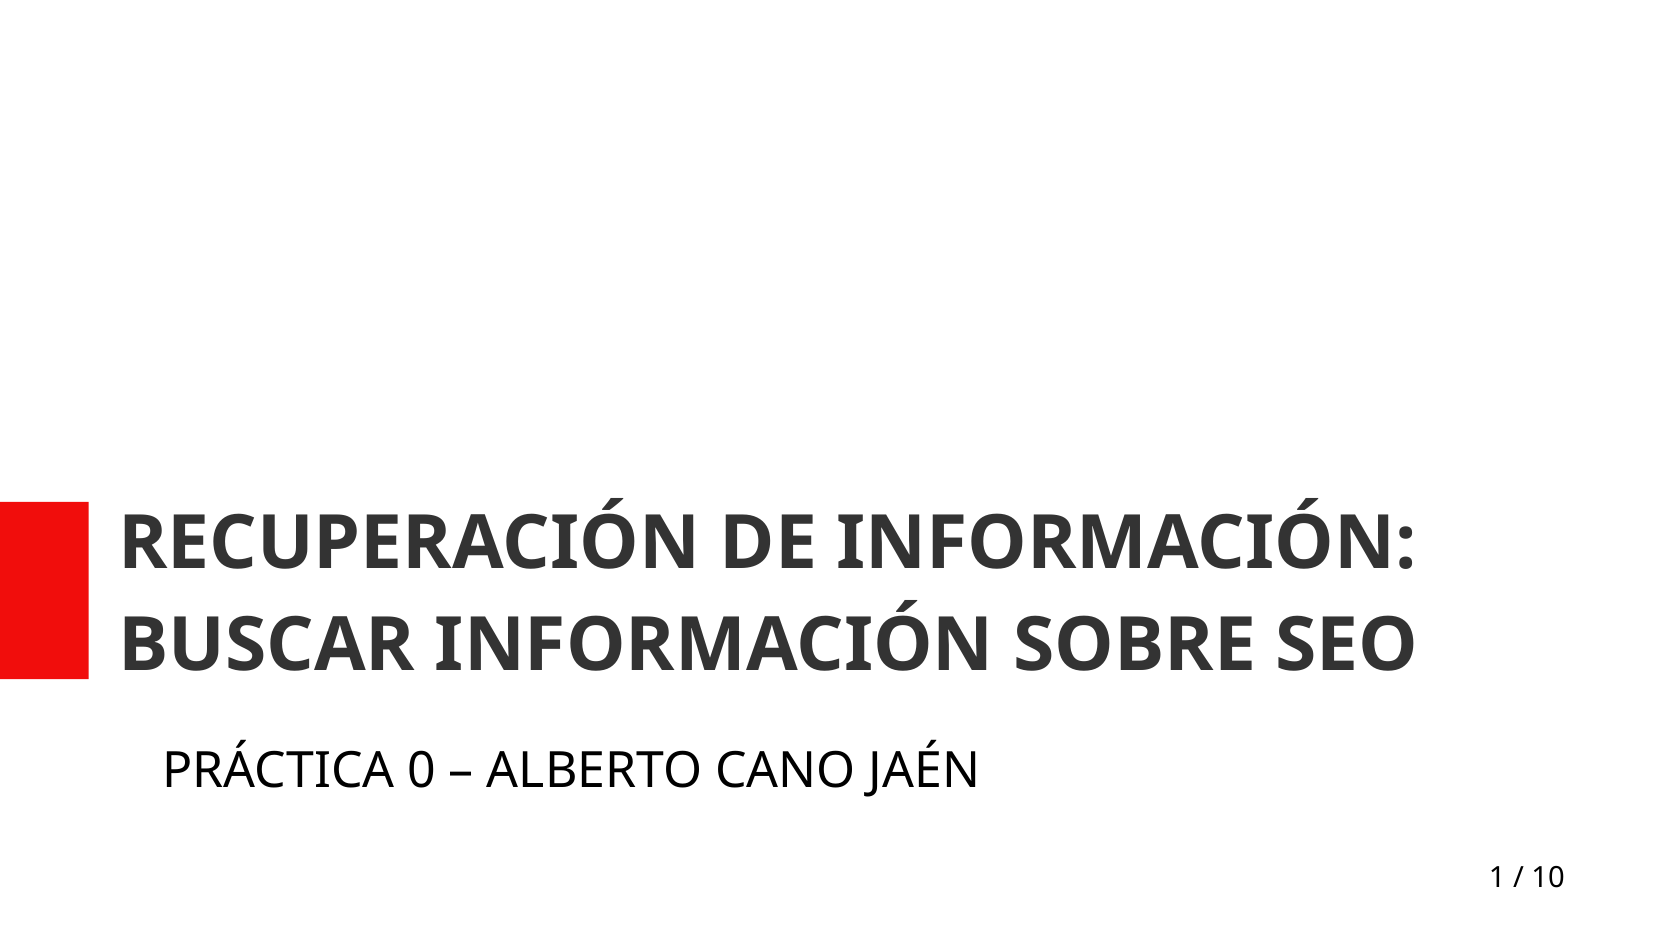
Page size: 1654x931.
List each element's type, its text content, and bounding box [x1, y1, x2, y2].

subtitle PRÁCTICA 0 – ALBERTO CANO JAÉN [118, 708, 1536, 827]
title RECUPERACIÓN DE INFORMACIÓN: BUSCAR INFORMACIÓN SOBRE SEO [118, 488, 1536, 693]
